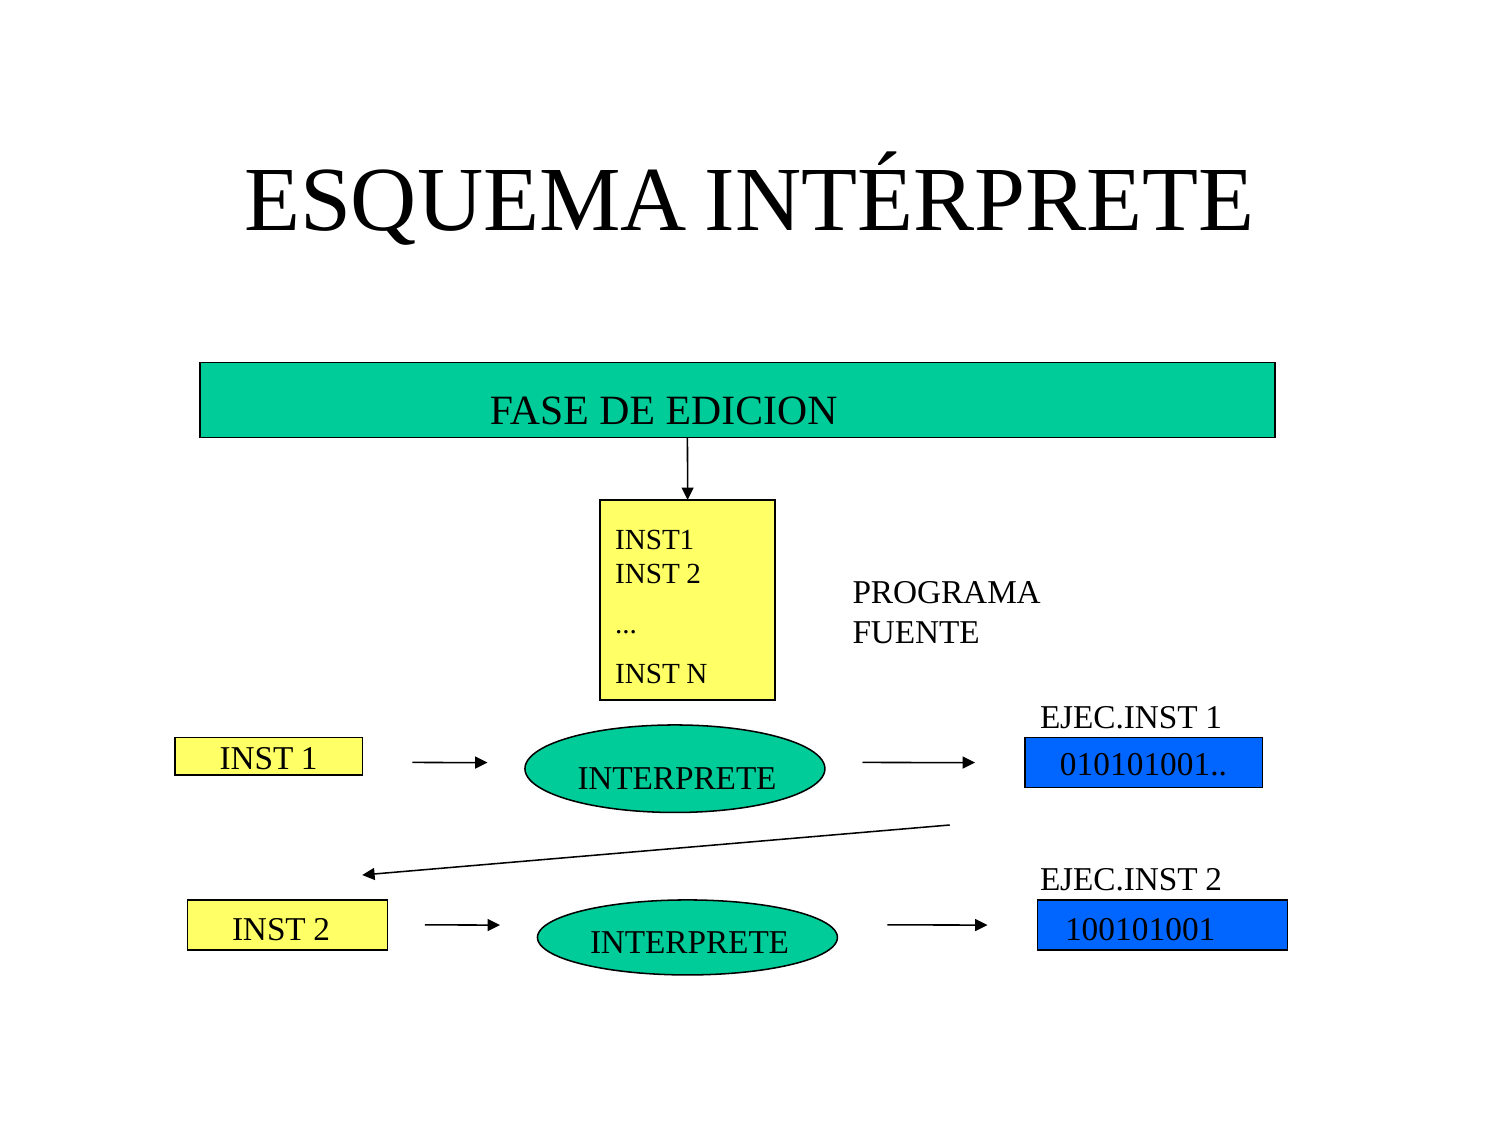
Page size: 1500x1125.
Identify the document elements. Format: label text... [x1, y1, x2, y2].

text_box [600, 500, 775, 700]
text_box INST 1 [174, 737, 363, 775]
title ESQUEMA INTÉRPRETE [112, 99, 1388, 288]
text_box 010101001.. [1024, 737, 1263, 788]
text_box INST 2 [187, 900, 375, 956]
text_box EJEC.INST 2 [1025, 849, 1275, 906]
text_box INST1 INST 2 ... INST N [599, 512, 763, 702]
text_box PROGRAMA FUENTE [837, 562, 1075, 658]
text_box [375, 900, 388, 950]
text_box 100101001 [1049, 906, 1263, 956]
text_box EJEC.INST 1 [1025, 687, 1275, 743]
text_box FASE DE EDICION [474, 374, 1013, 440]
text_box [1037, 906, 1049, 950]
text_box INTERPRETE [562, 748, 813, 804]
text_box [1263, 900, 1288, 950]
text_box INTERPRETE [574, 912, 813, 968]
